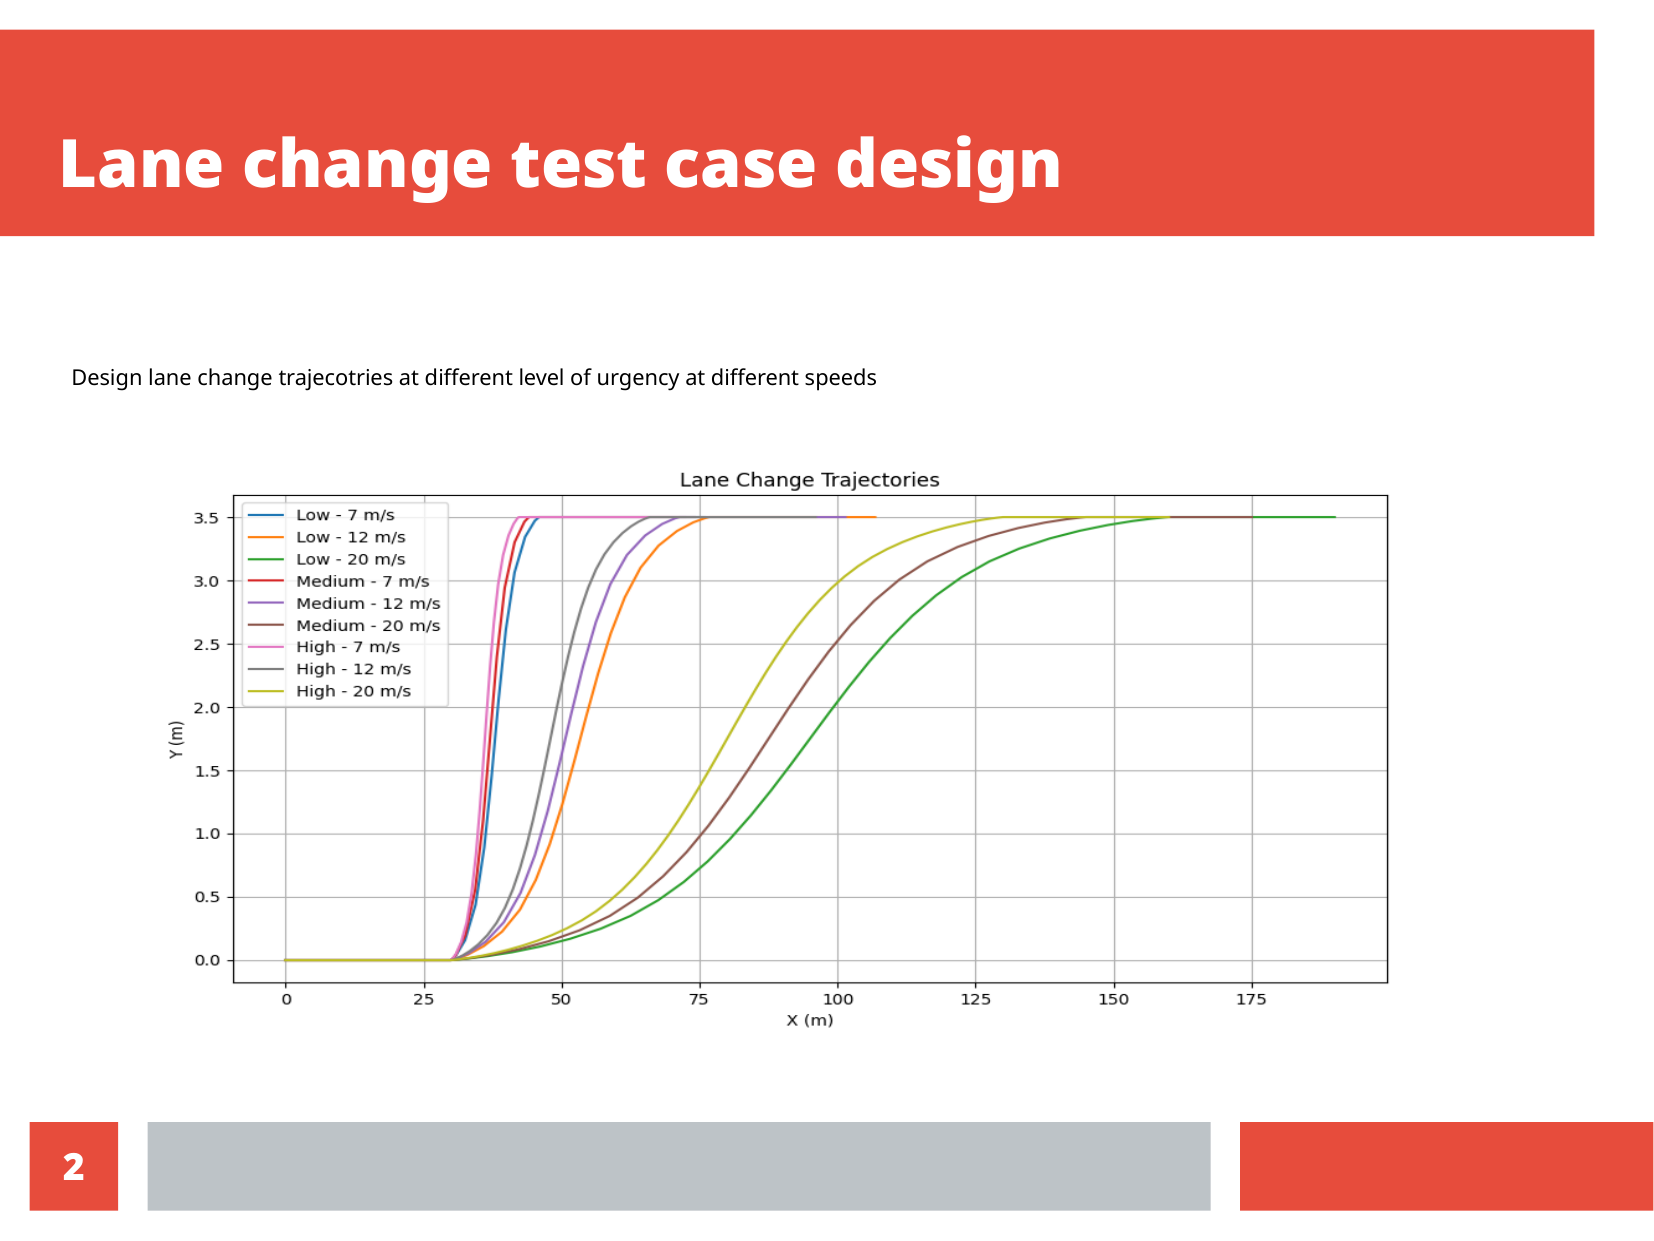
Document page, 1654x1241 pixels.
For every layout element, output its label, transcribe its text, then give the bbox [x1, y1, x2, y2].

title Lane change test case design [59, 59, 1595, 207]
picture [47, 419, 1536, 1052]
text_box Design lane change trajecotries at different level of urgency at different speeds [56, 354, 1583, 414]
